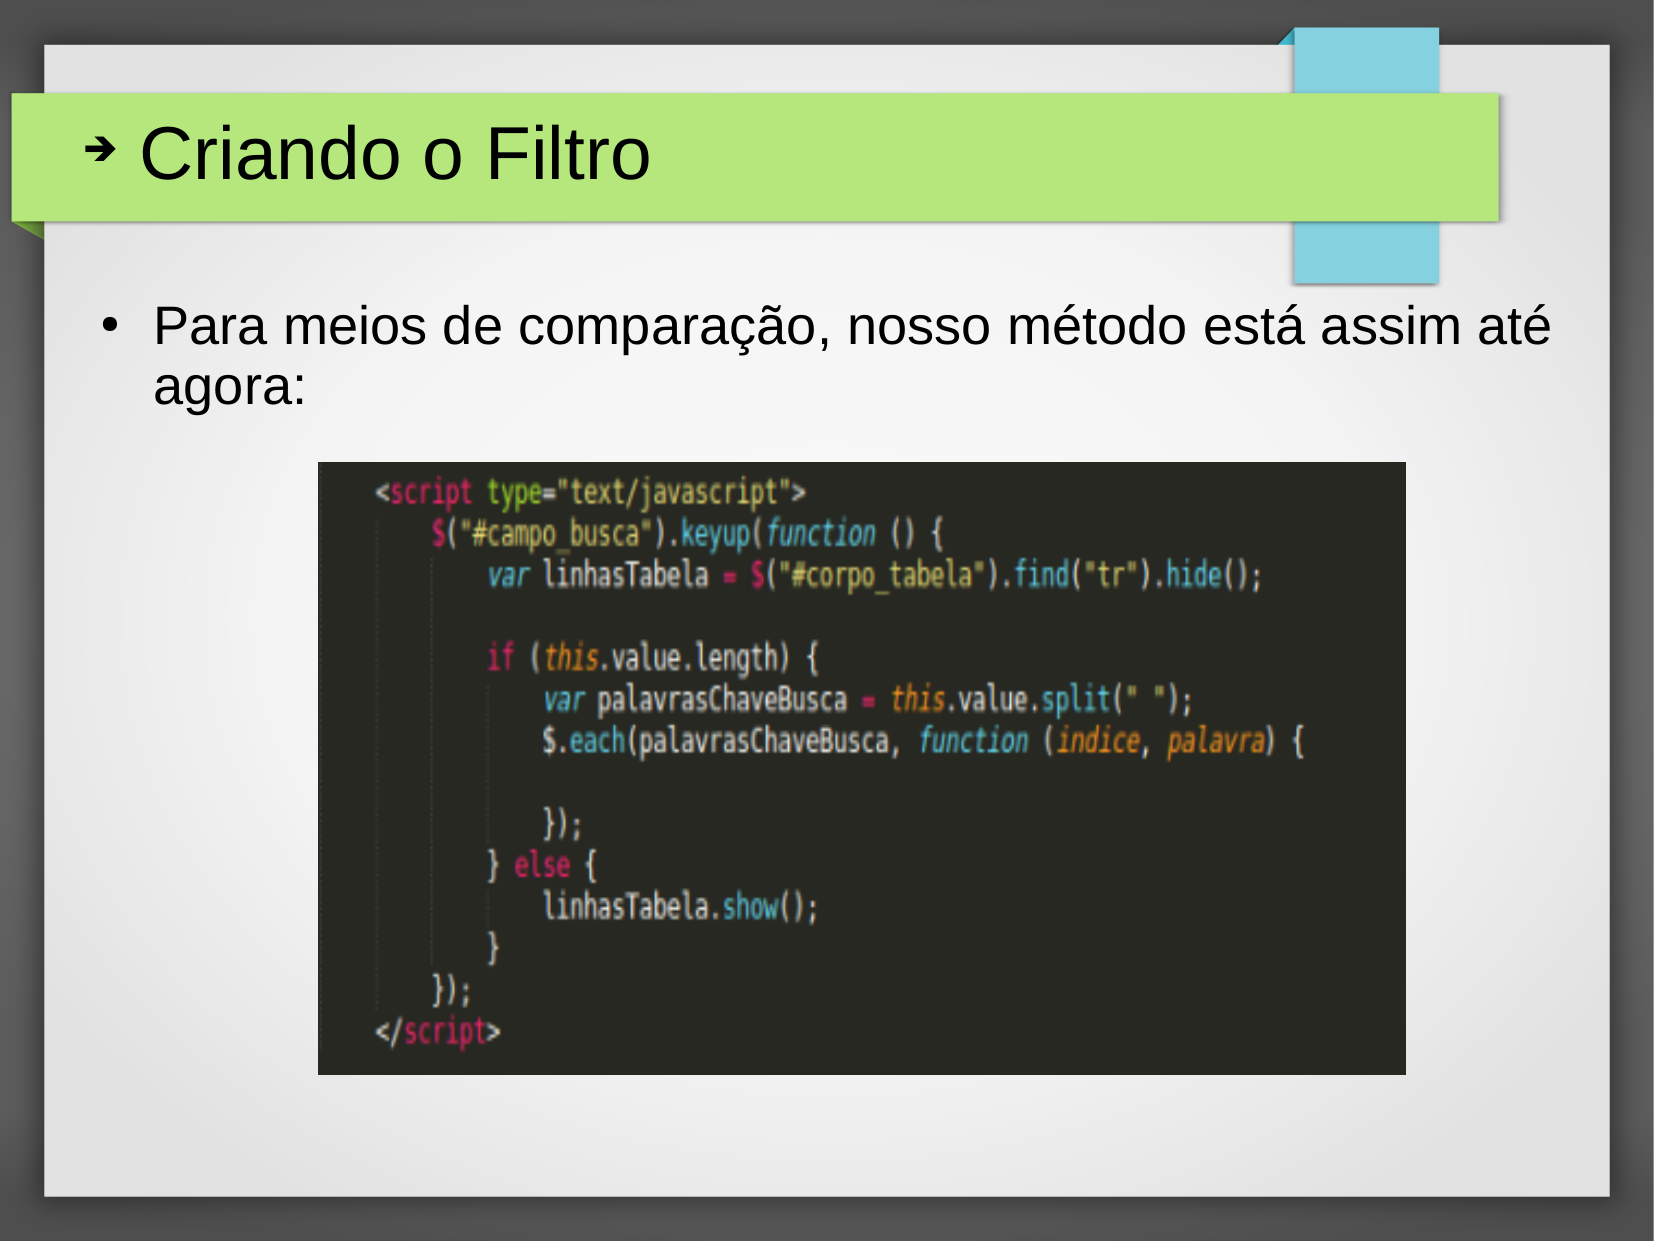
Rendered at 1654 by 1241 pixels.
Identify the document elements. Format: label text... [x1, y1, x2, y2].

list Para meios de comparação, nosso método está assim até agora: [82, 295, 1571, 1063]
picture [0, 0, 1654, 1241]
title Criando o Filtro [82, 94, 1264, 213]
